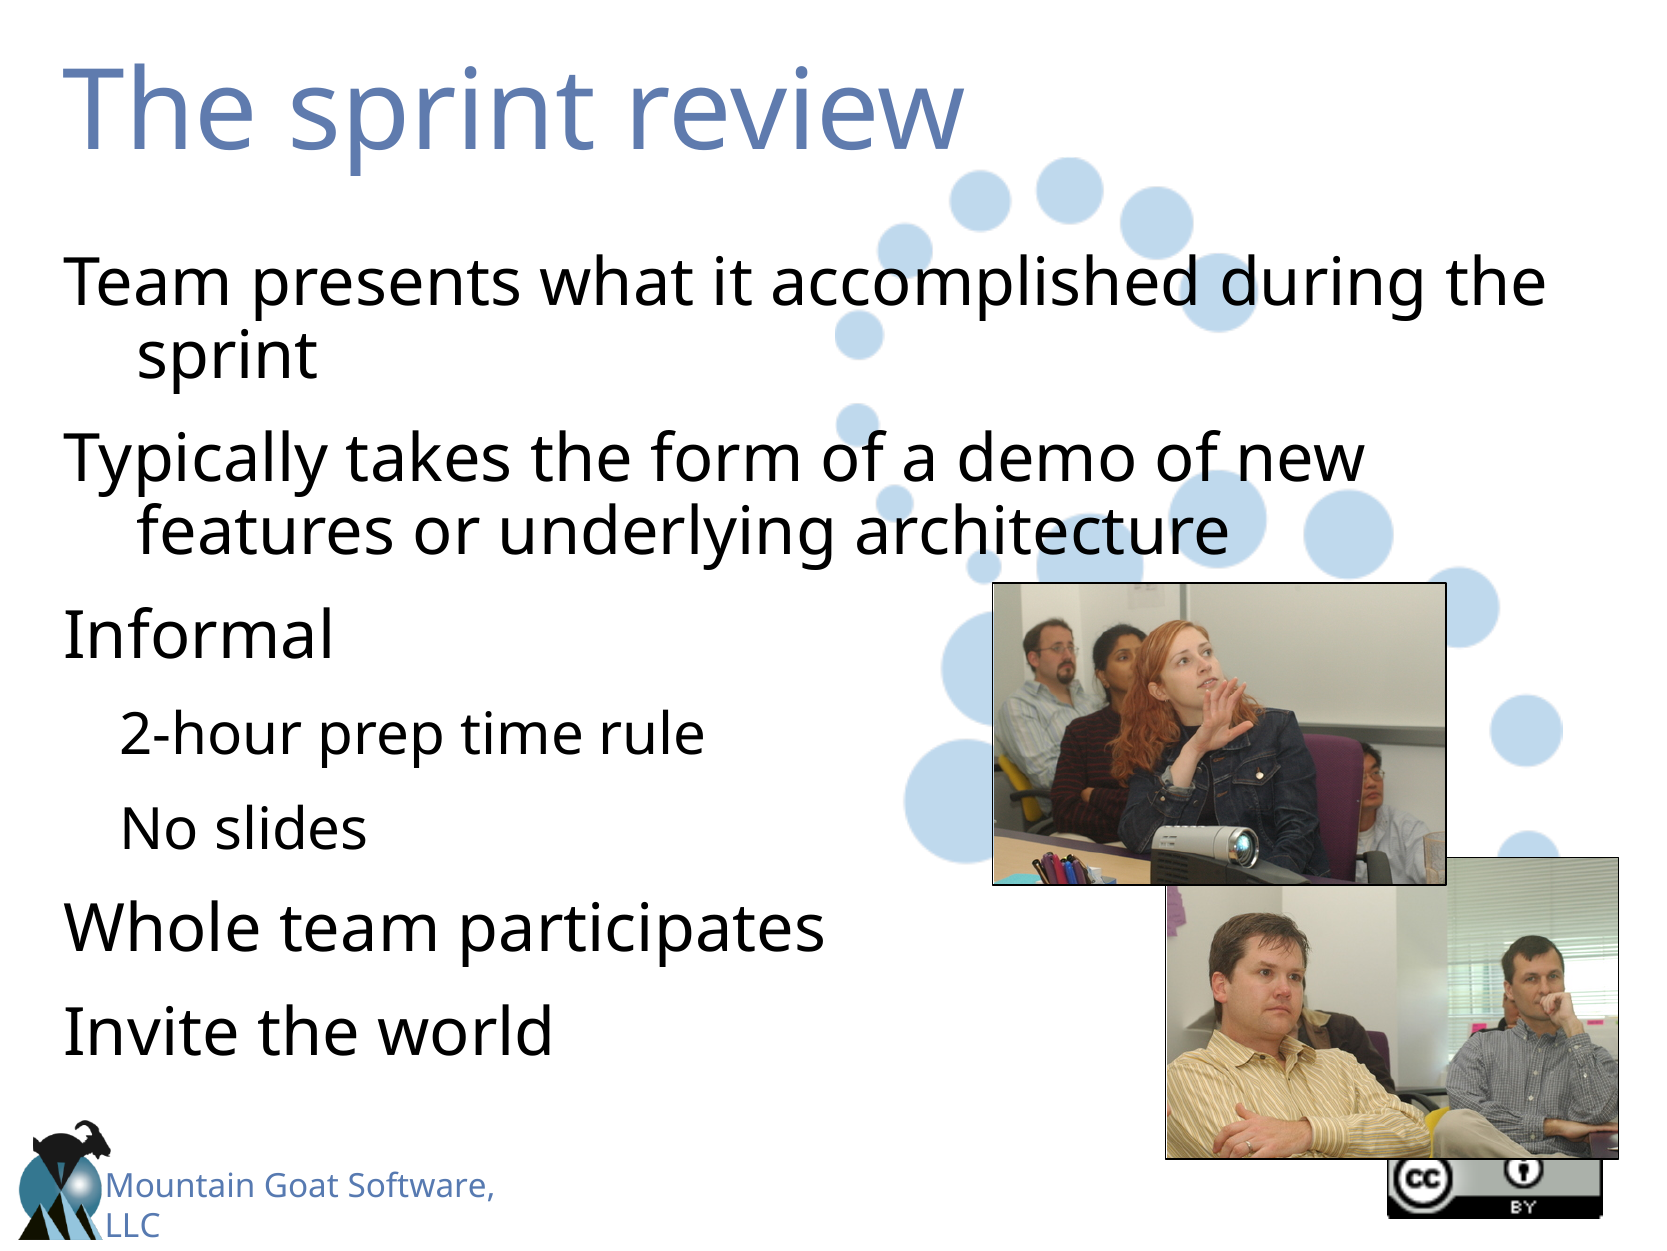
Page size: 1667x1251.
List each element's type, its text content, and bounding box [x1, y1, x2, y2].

picture [835, 580, 1620, 1219]
picture [835, 194, 1563, 241]
title The sprint review [56, 18, 1609, 194]
picture [18, 1120, 111, 1240]
list Team presents what it accomplished during the sprint Typically takes the form of a demo of new features or underlying architecture Informal 2-hour prep time rule No slides Whole team participates Invite the world [15, 241, 1568, 1075]
